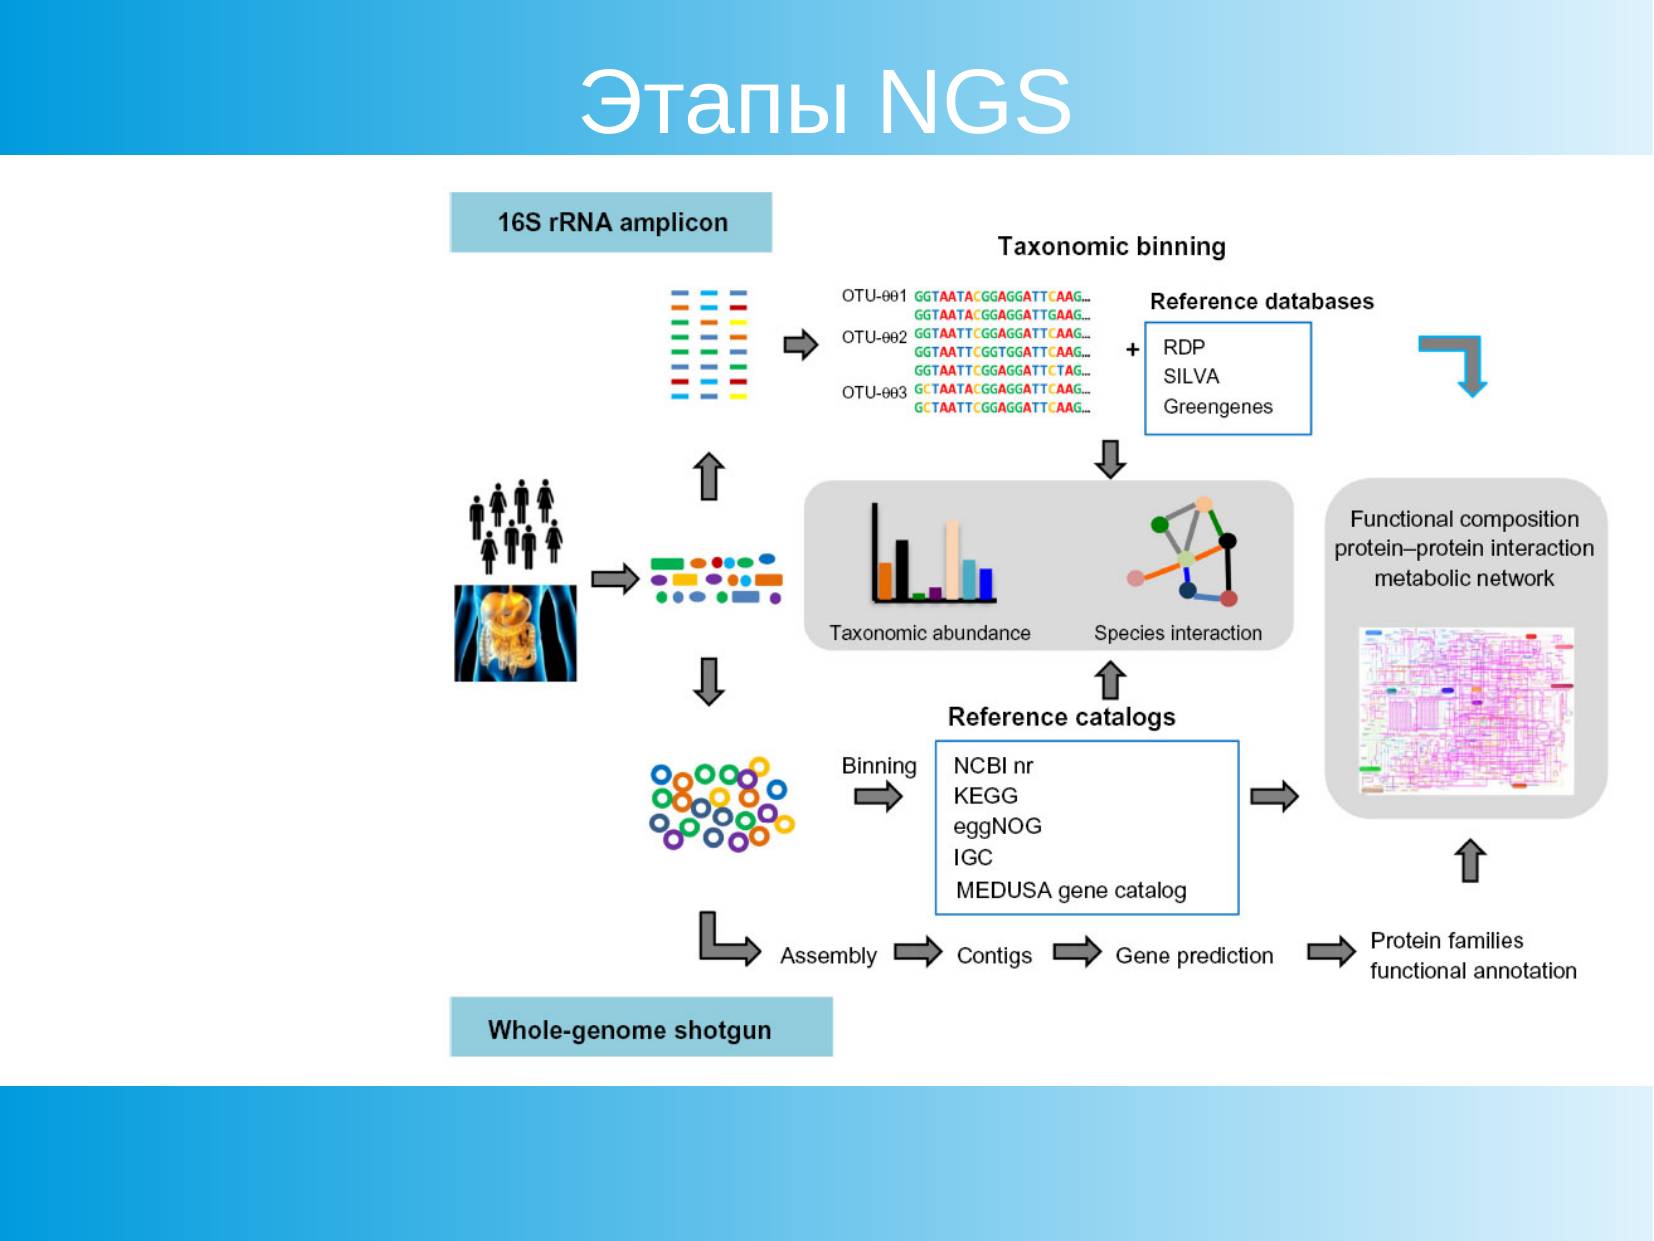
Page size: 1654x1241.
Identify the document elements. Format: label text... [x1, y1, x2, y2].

title Этапы NGS [82, 49, 1571, 155]
picture [443, 186, 1619, 1063]
